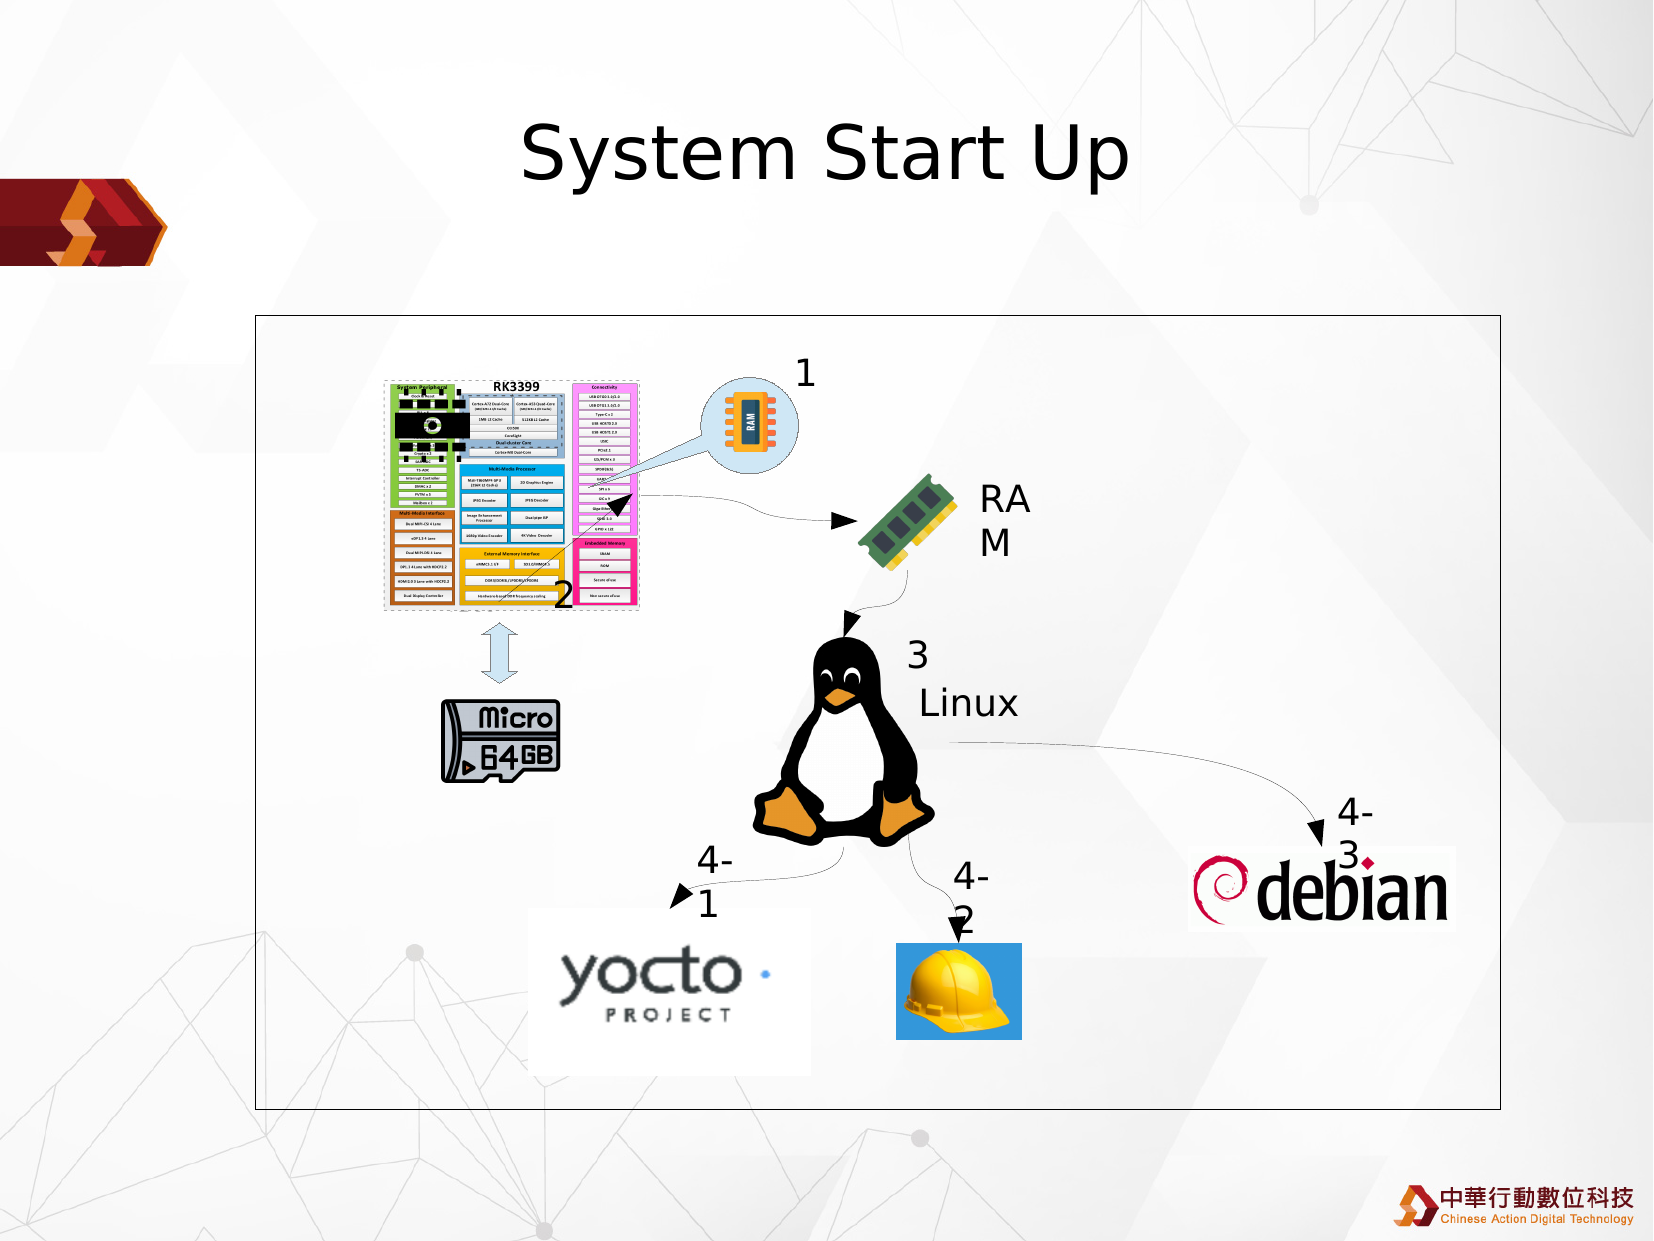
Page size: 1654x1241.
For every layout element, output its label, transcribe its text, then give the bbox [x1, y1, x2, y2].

text_box 4-2 [937, 846, 1024, 950]
text_box 4-1 [681, 830, 768, 934]
text_box 3 [891, 625, 938, 685]
text_box [588, 377, 799, 488]
text_box 1 [779, 344, 816, 403]
text_box RAM [964, 469, 1060, 573]
picture [0, 0, 1654, 1241]
text_box Linux [903, 673, 1048, 733]
text_box [481, 622, 518, 684]
text_box 2 [537, 565, 585, 625]
title System Start Up [82, 49, 1570, 257]
text_box 4-3 [1322, 782, 1408, 886]
